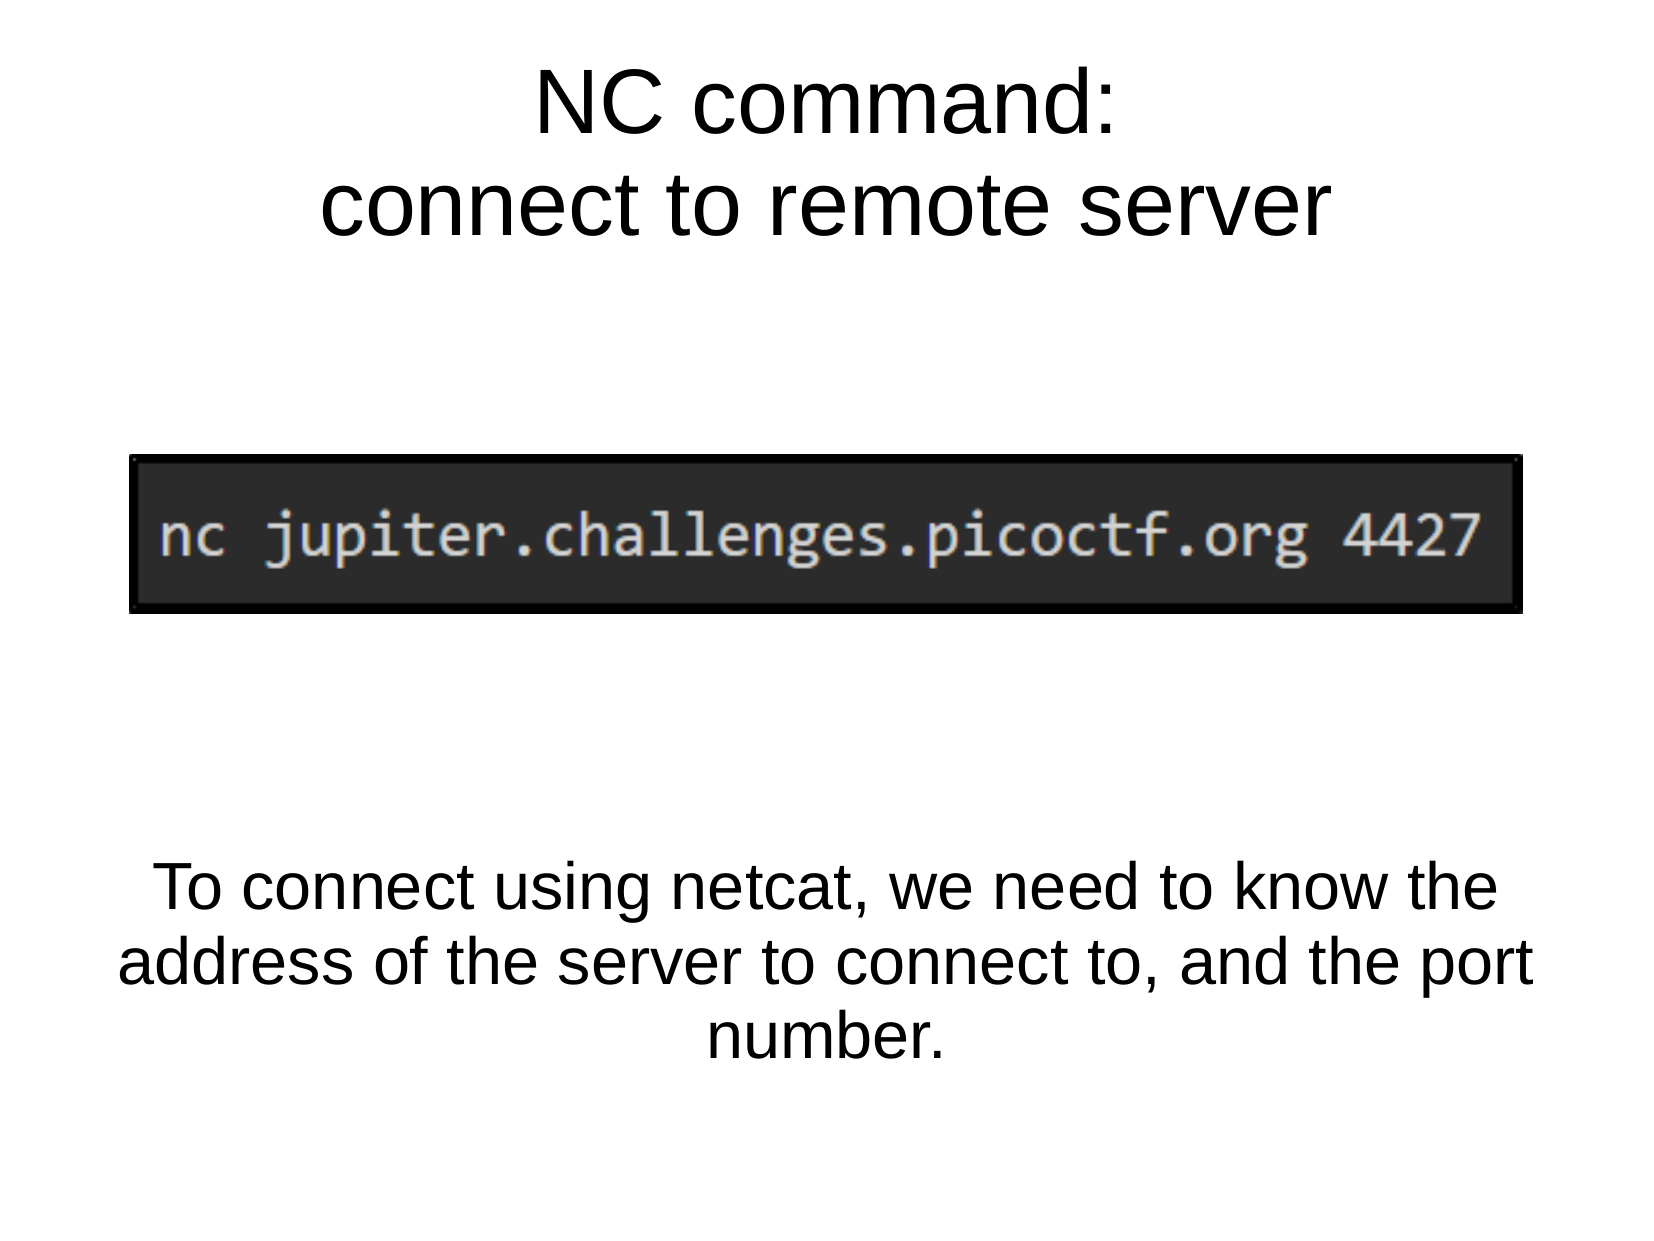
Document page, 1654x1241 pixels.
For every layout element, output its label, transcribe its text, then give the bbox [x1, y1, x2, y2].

title NC command: connect to remote server [82, 49, 1571, 257]
picture [129, 454, 1523, 614]
subtitle To connect using netcat, we need to know the address of the server to connect to, and the port number. [82, 290, 1571, 1109]
